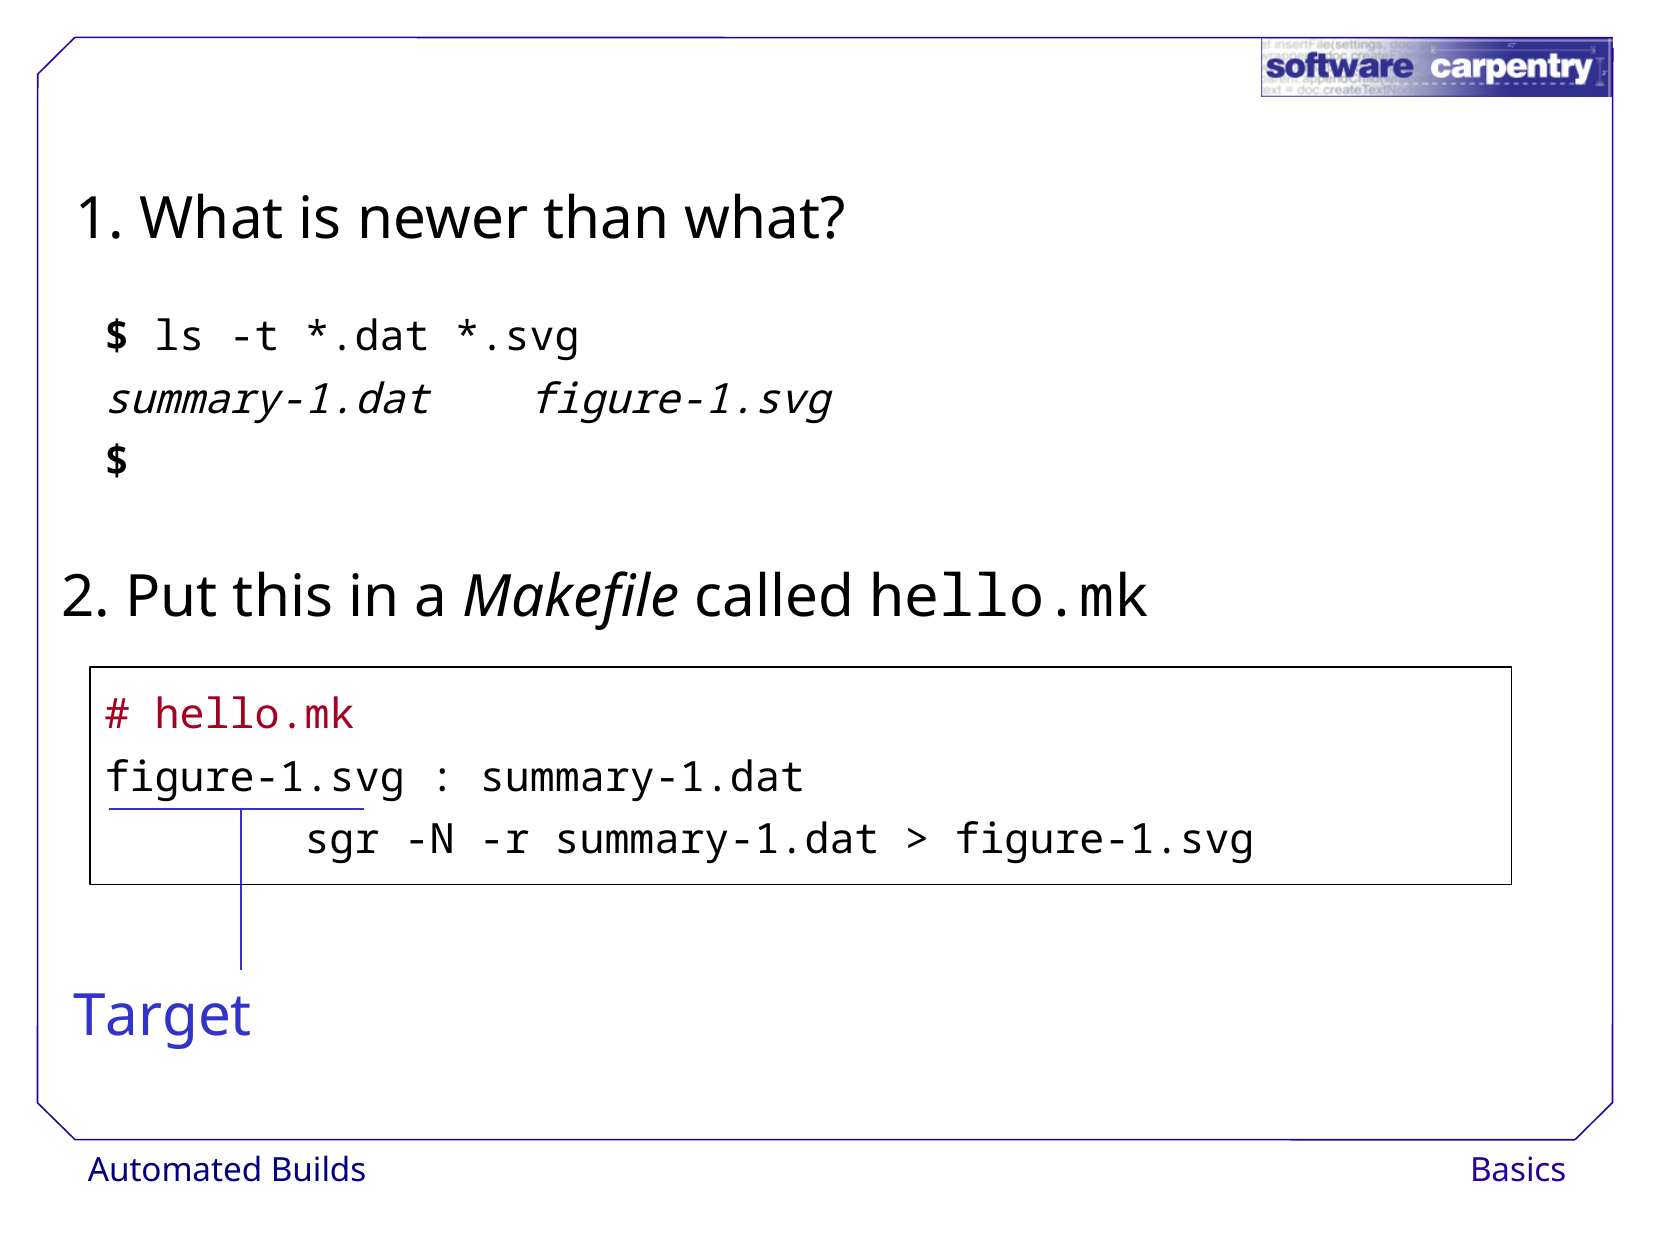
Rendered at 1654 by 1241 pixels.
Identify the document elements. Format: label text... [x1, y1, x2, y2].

text_box 2. Put this in a Makefile called hello.mk [46, 515, 1315, 637]
text_box Target [58, 934, 417, 1055]
text_box # hello.mk figure-1.svg : summary-1.dat sgr -N -r summary-1.dat > figure-1.svg [89, 667, 1512, 885]
text_box 1. What is newer than what? [61, 138, 1011, 259]
picture [1261, 39, 1613, 97]
text_box $ ls -t *.dat *.svg summary-1.dat figure-1.svg $ [89, 289, 1512, 507]
